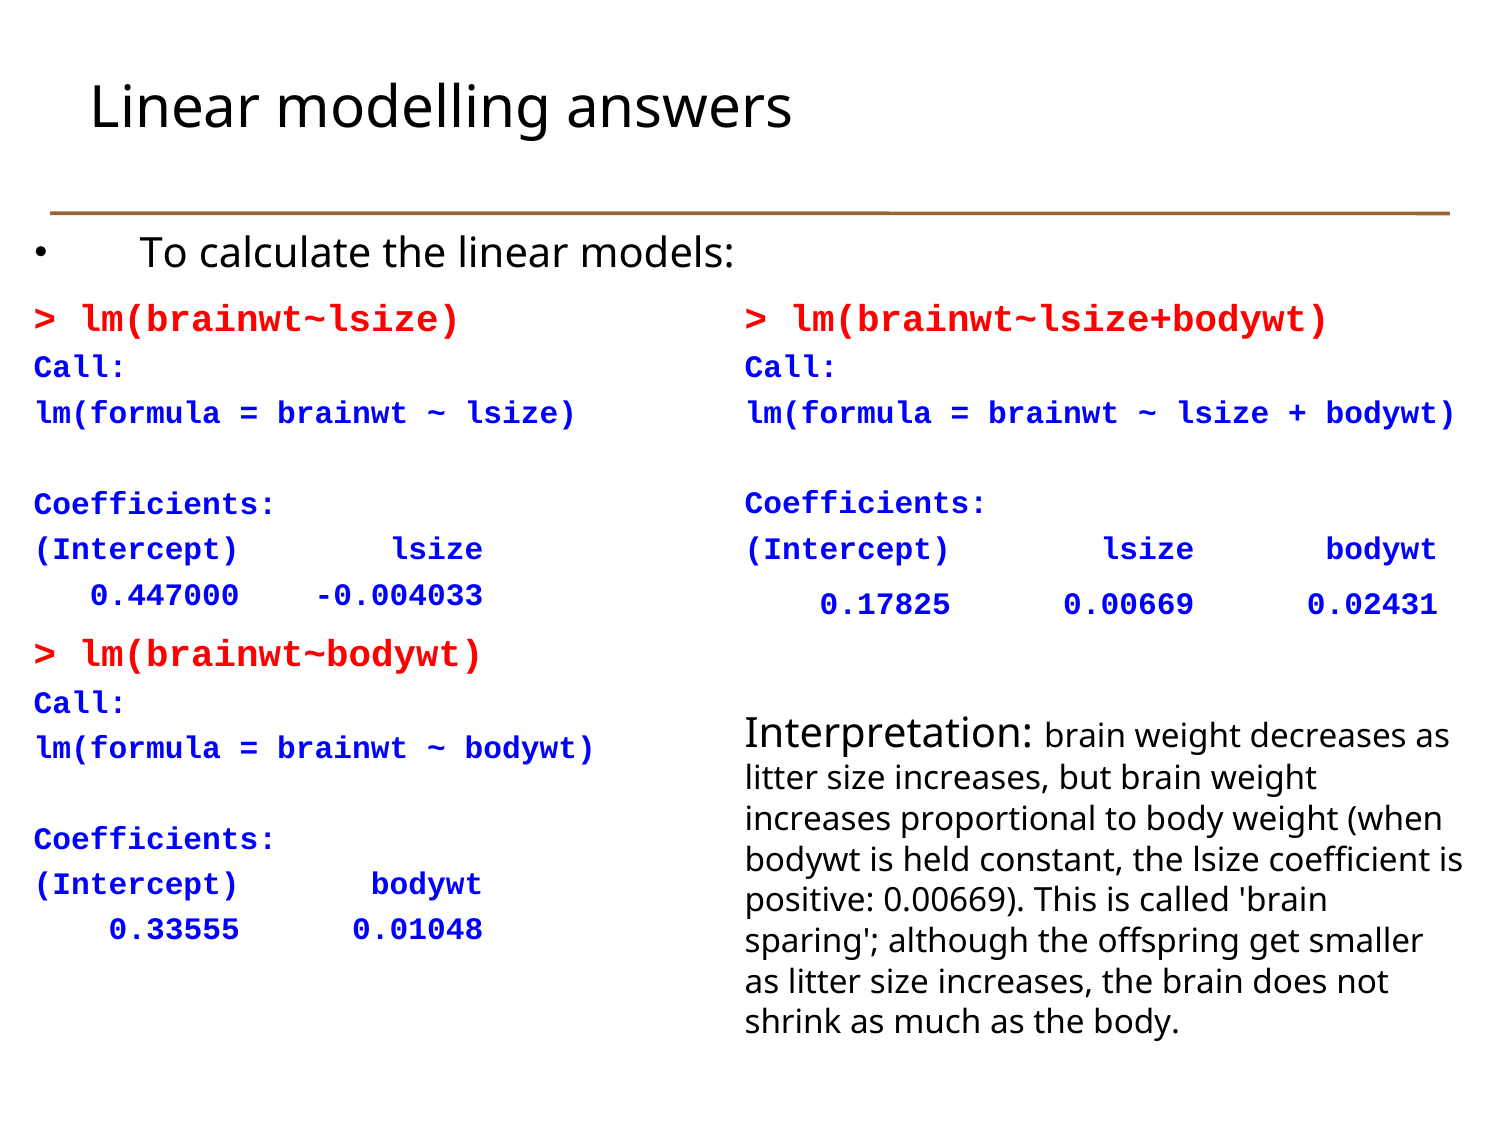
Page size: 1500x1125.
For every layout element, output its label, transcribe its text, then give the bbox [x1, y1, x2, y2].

text_box > lm(brainwt~lsize+bodywt) Call: lm(formula = brainwt ~ lsize + bodywt) Coefficients: (Intercept) lsize bodywt 0.17825 0.00669 0.02431 Interpretation: brain weight decreases as litter size increases, but brain weight increases proportional to body weight (when bodywt is held constant, the lsize coefficient is positive: 0.00669). This is called 'brain sparing'; although the offspring get smaller as litter size increases, the brain does not shrink as much as the body. [744, 292, 1466, 1035]
text_box To calculate the linear models: > lm(brainwt~lsize) Call: lm(formula = brainwt ~ lsize) Coefficients: (Intercept) lsize 0.447000 -0.004033 > lm(brainwt~bodywt) Call: lm(formula = brainwt ~ bodywt) Coefficients: (Intercept) bodywt 0.33555 0.01048 [33, 225, 795, 968]
text_box Linear modelling answers [75, 44, 1425, 233]
